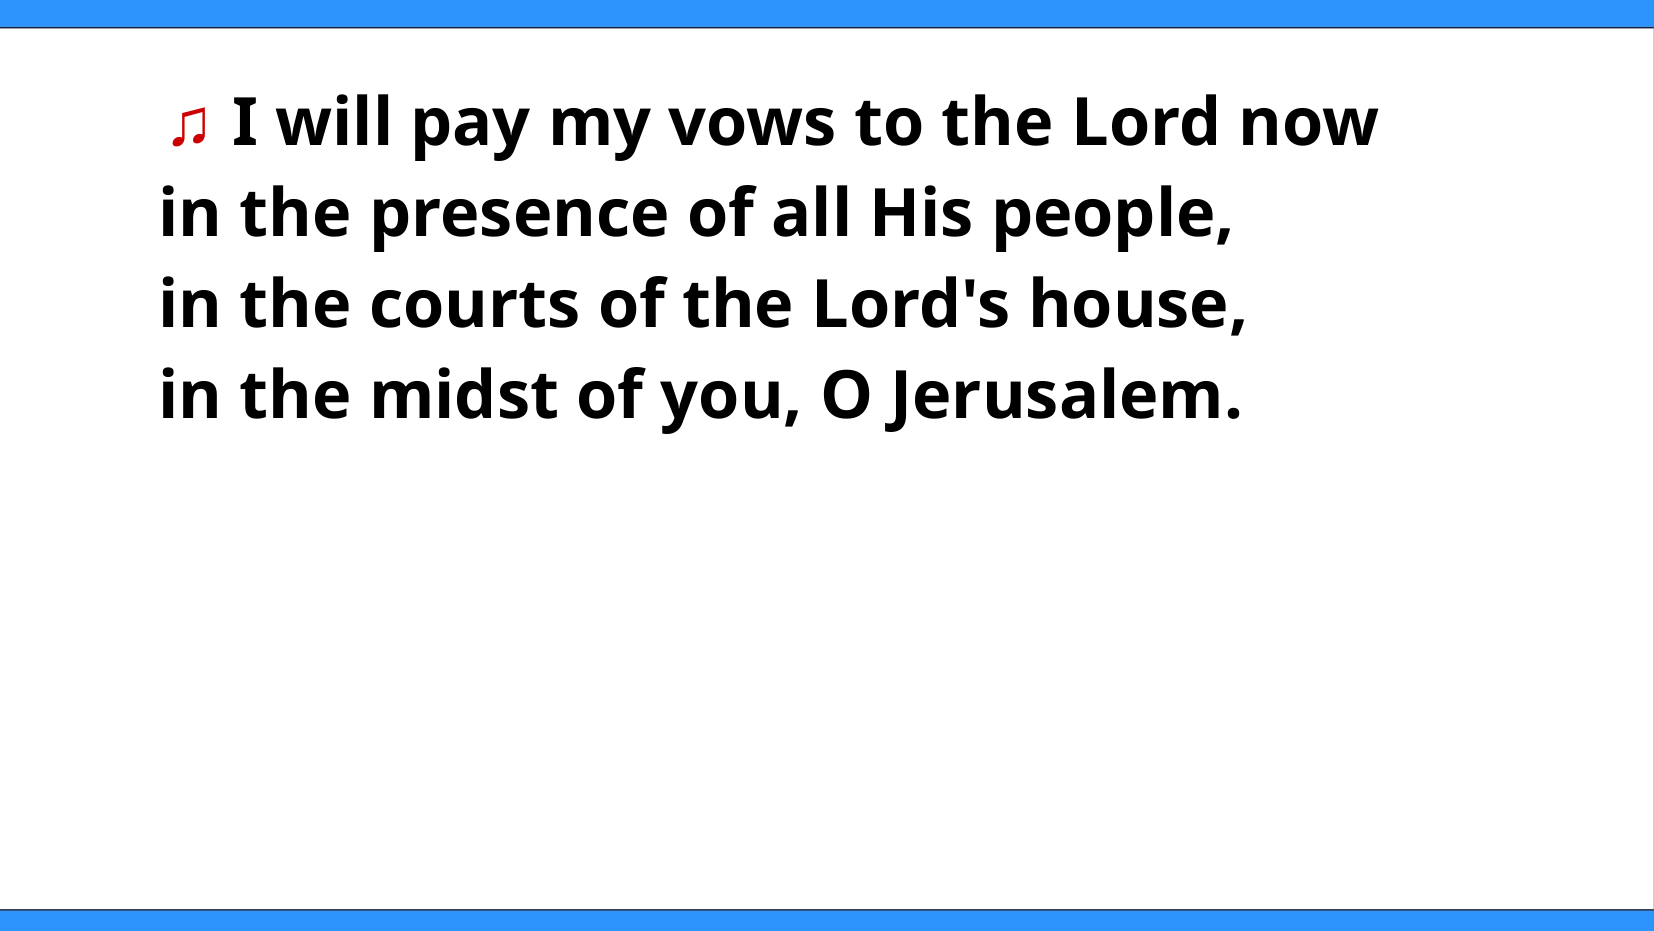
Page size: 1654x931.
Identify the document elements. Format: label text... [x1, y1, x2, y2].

text_box ♫ I will pay my vows to the Lord now in the presence of all His people, in the courts of the Lord's house, in the midst of you, O Jerusalem. [75, 67, 1576, 494]
picture [0, 0, 1654, 931]
